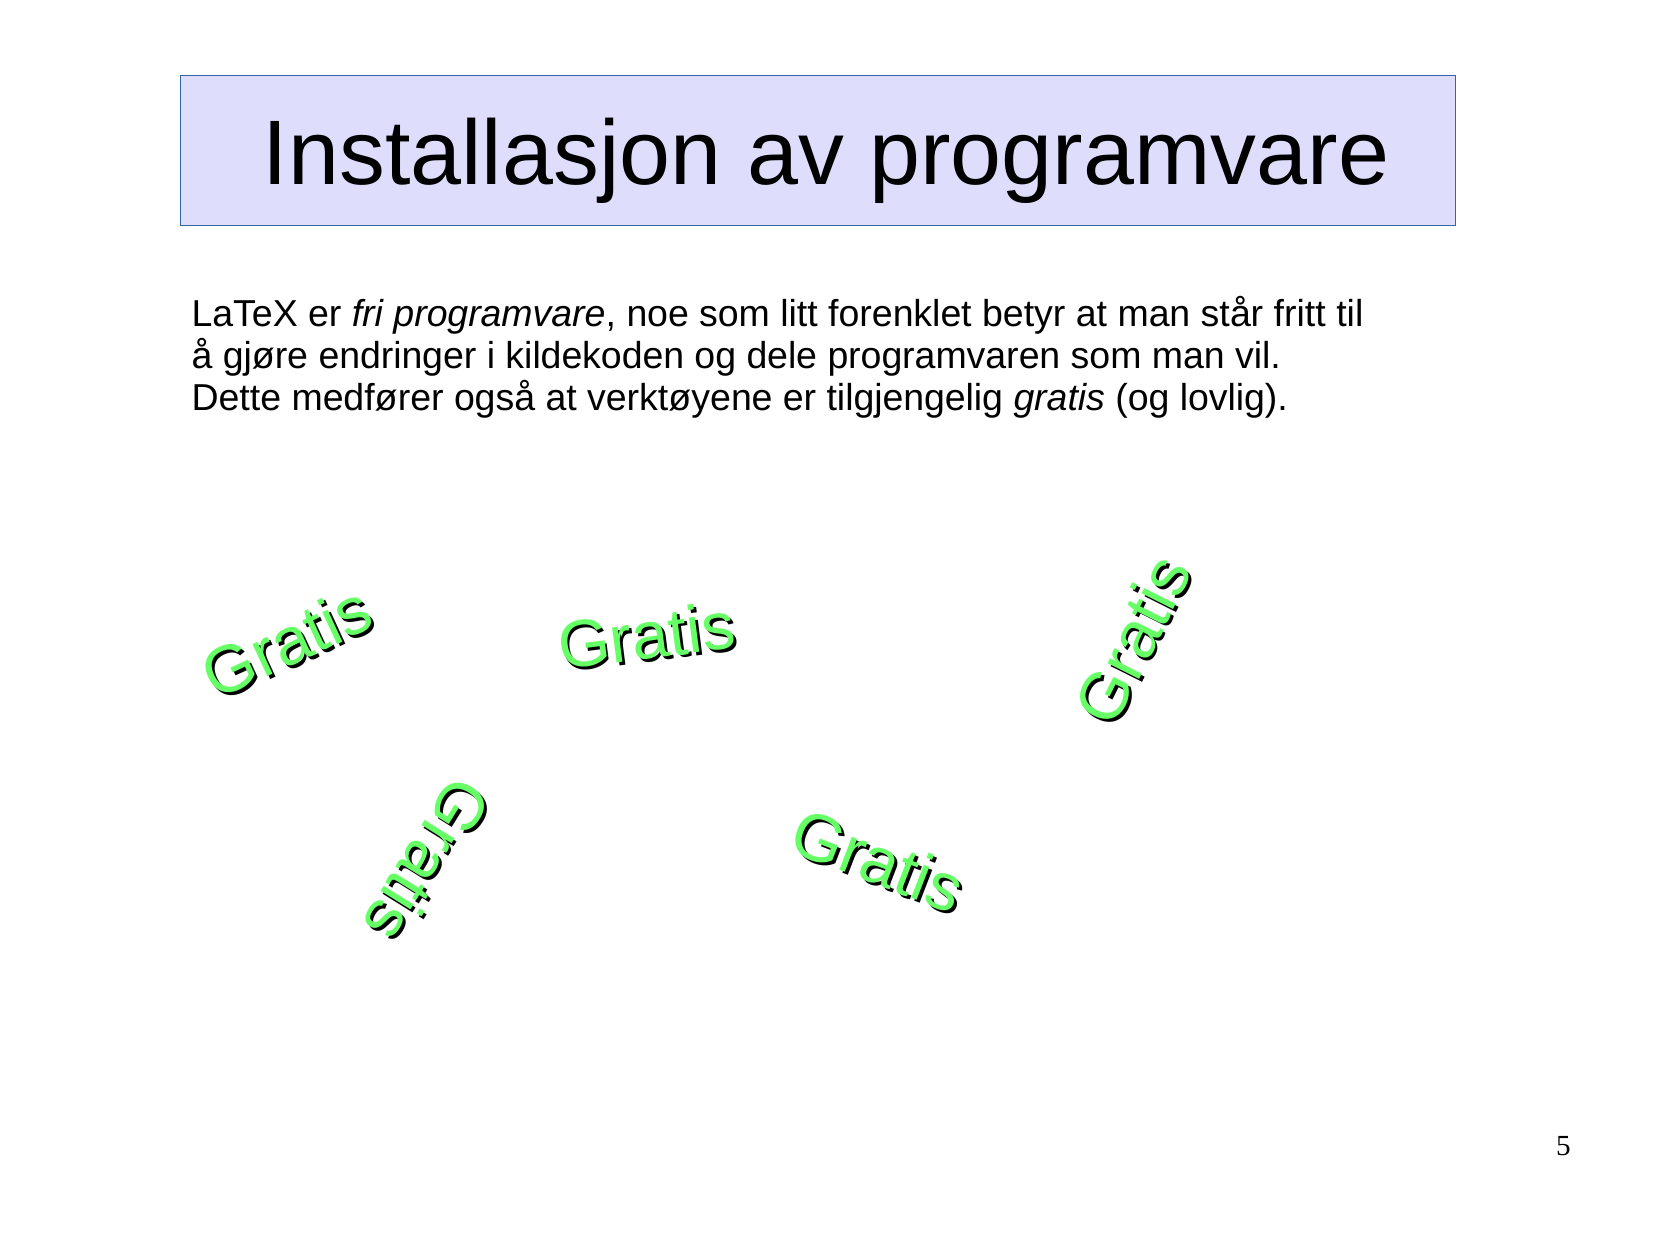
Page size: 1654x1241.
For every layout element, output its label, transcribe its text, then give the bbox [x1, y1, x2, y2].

text_box Gratis [174, 557, 401, 727]
text_box Gratis [333, 748, 520, 973]
text_box Gratis [1046, 526, 1220, 753]
text_box LaTeX er fri programvare, noe som litt forenklet betyr at man står fritt til å gjøre endringer i kildekoden og dele programvaren som man vil. Dette medfører også at verktøyene er tilgjengelig gratis (og lovlig). [176, 285, 1379, 426]
text_box Gratis [537, 577, 756, 694]
text_box Gratis [765, 781, 992, 941]
title Installasjon av programvare [82, 49, 1571, 257]
